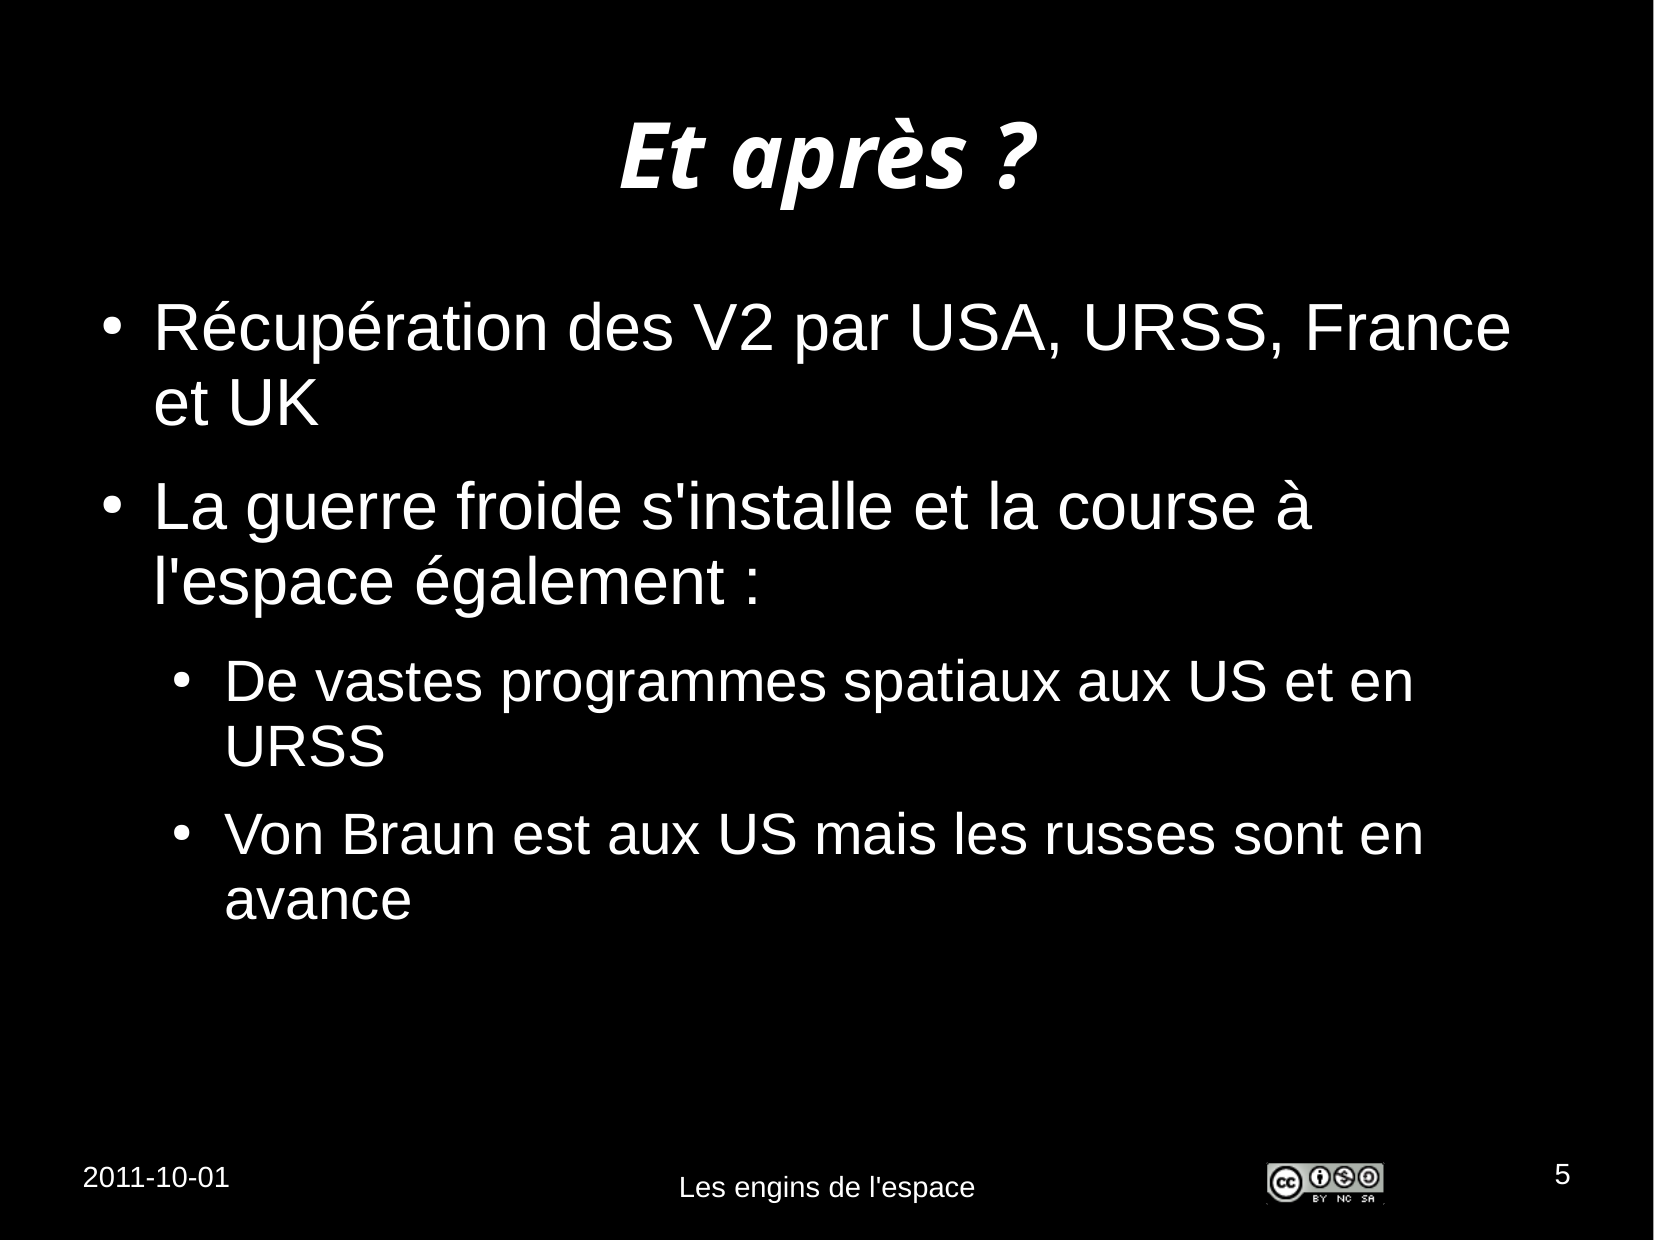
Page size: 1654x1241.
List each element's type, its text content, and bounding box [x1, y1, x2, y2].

picture [1266, 1162, 1385, 1205]
list Récupération des V2 par USA, URSS, France et UK La guerre froide s'installe et la course à l'espace également : De vastes programmes spatiaux aux US et en URSS Von Braun est aux US mais les russes sont en avance [82, 290, 1571, 1109]
title Et après ? [82, 56, 1571, 250]
